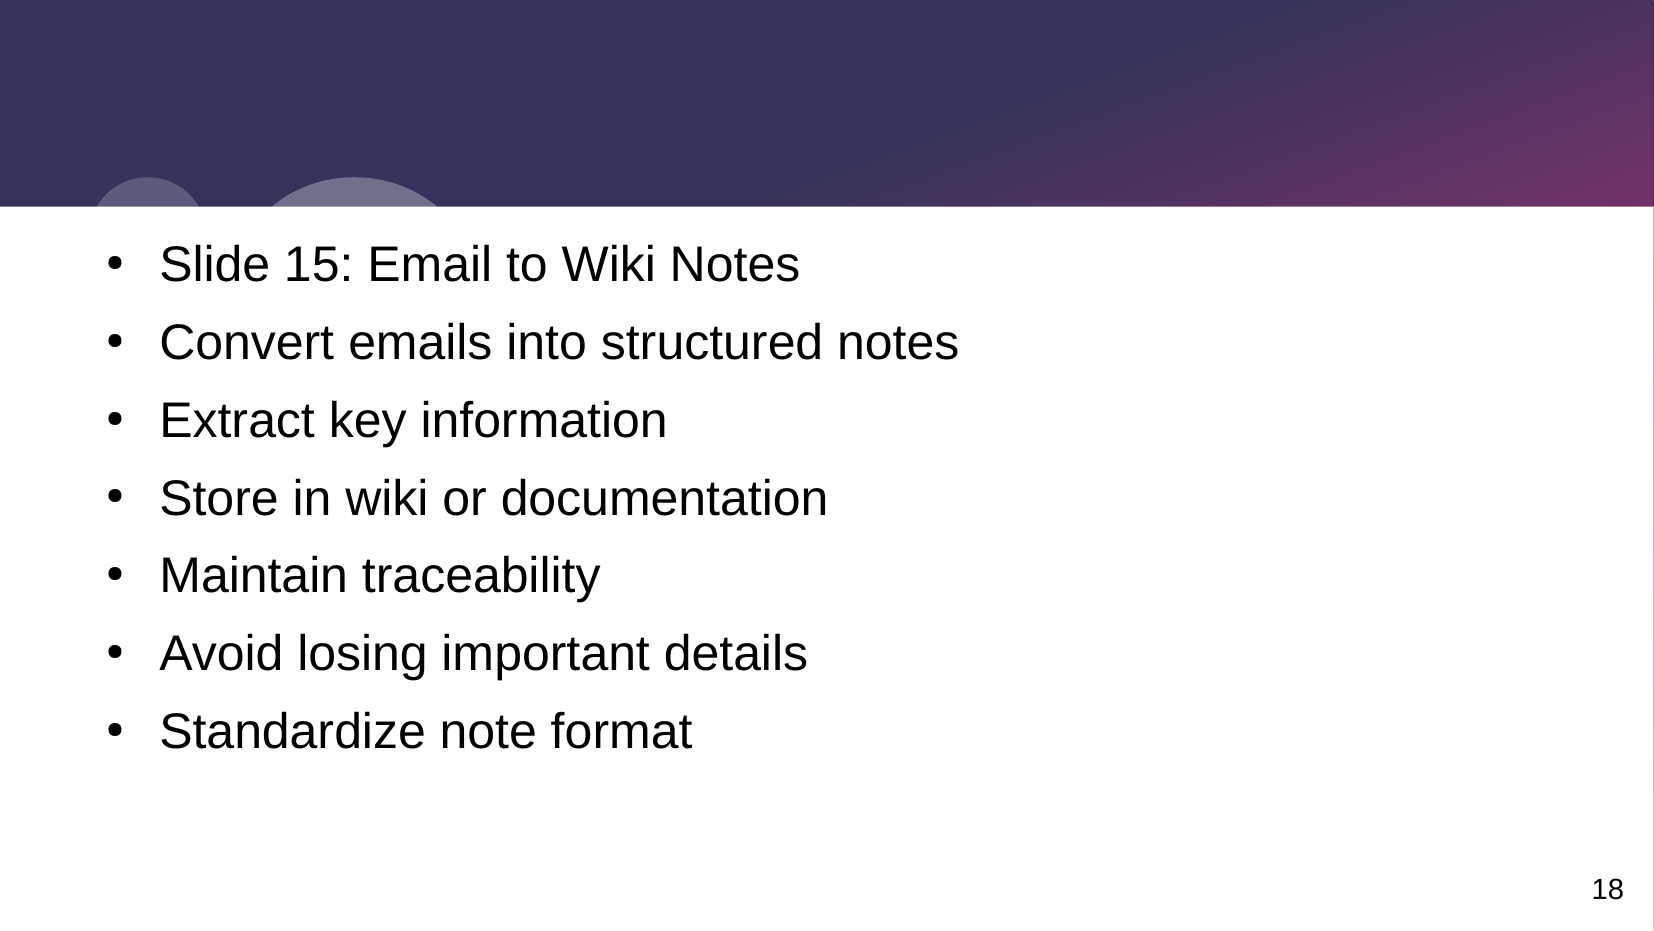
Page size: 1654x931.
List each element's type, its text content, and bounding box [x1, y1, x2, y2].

list Slide 15: Email to Wiki Notes Convert emails into structured notes Extract key information Store in wiki or documentation Maintain traceability Avoid losing important details Standardize note format [88, 236, 1565, 827]
